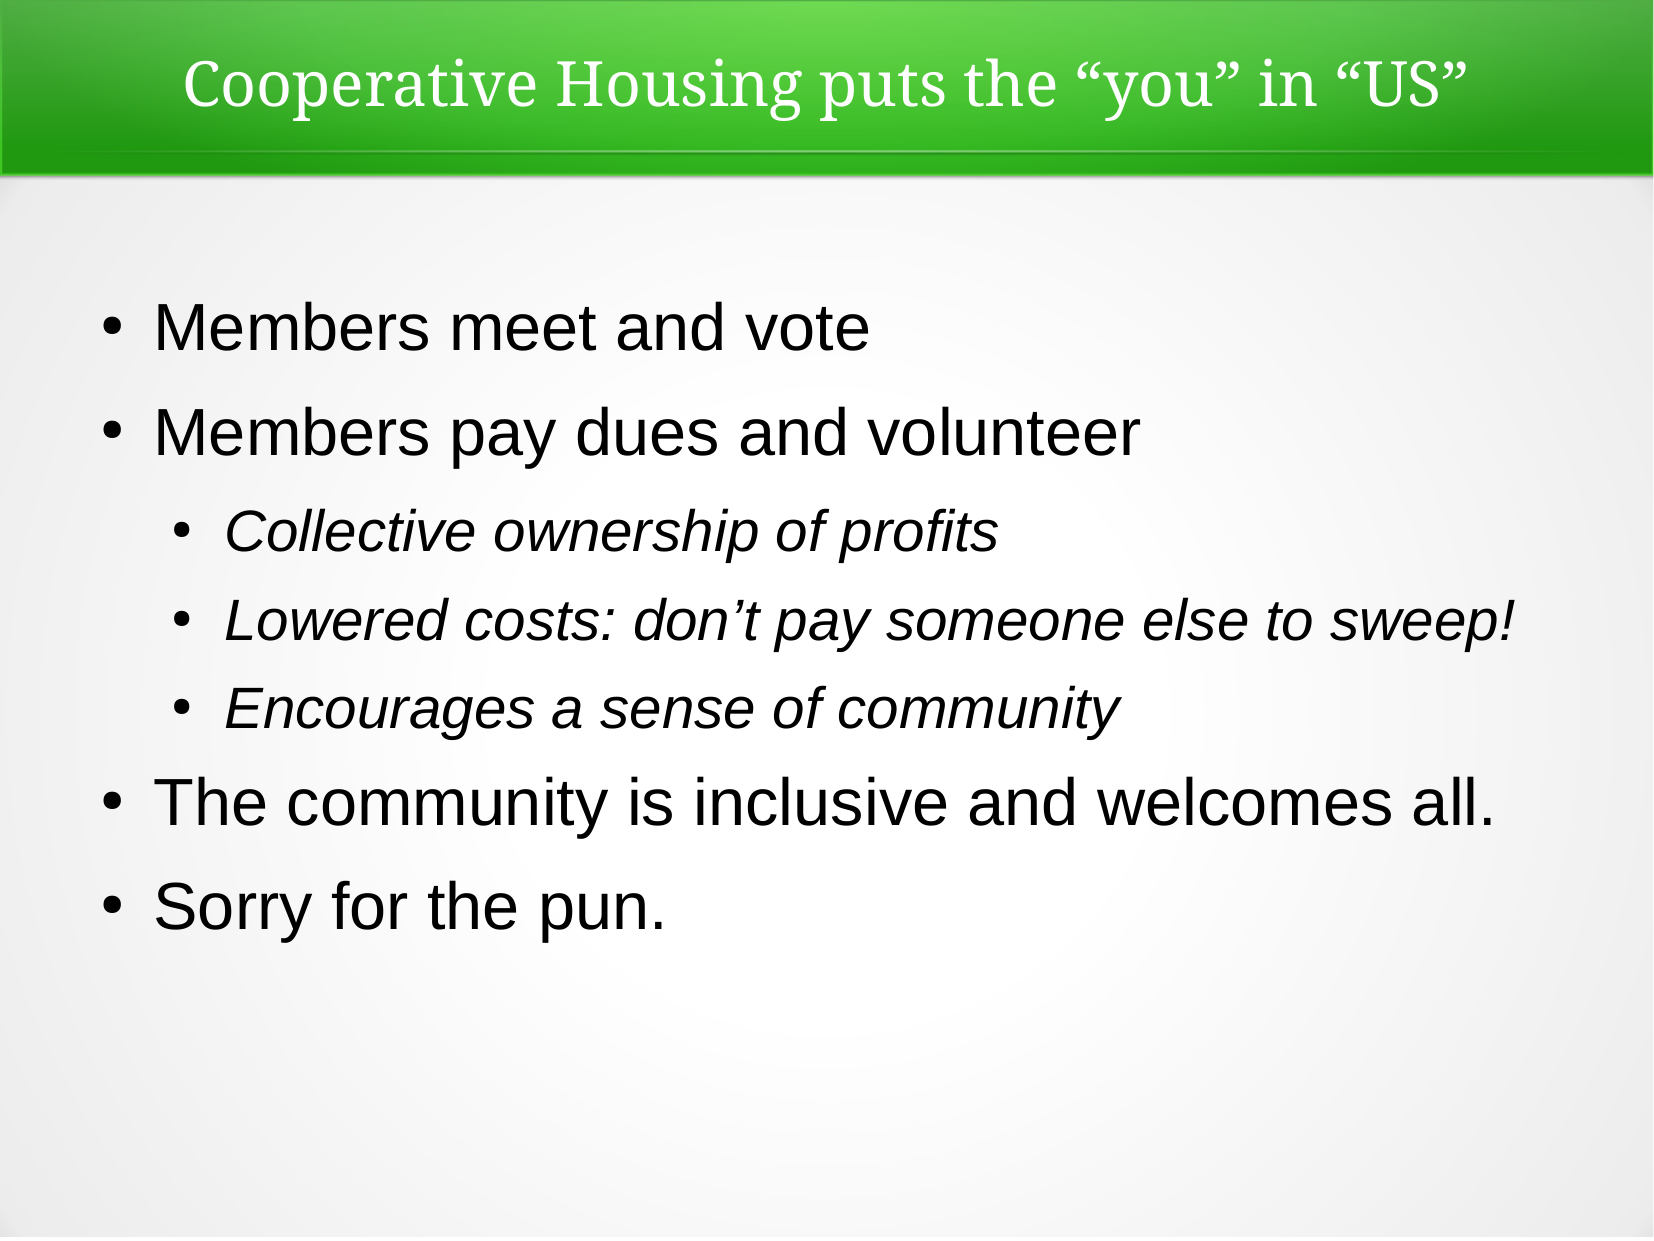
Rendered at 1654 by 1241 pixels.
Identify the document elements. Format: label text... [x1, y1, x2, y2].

title Cooperative Housing puts the “you” in “US” [82, 11, 1571, 154]
list Members meet and vote Members pay dues and volunteer Collective ownership of profits Lowered costs: don’t pay someone else to sweep! Encourages a sense of community The community is inclusive and welcomes all. Sorry for the pun. [82, 290, 1571, 1109]
picture [0, 0, 1654, 1237]
